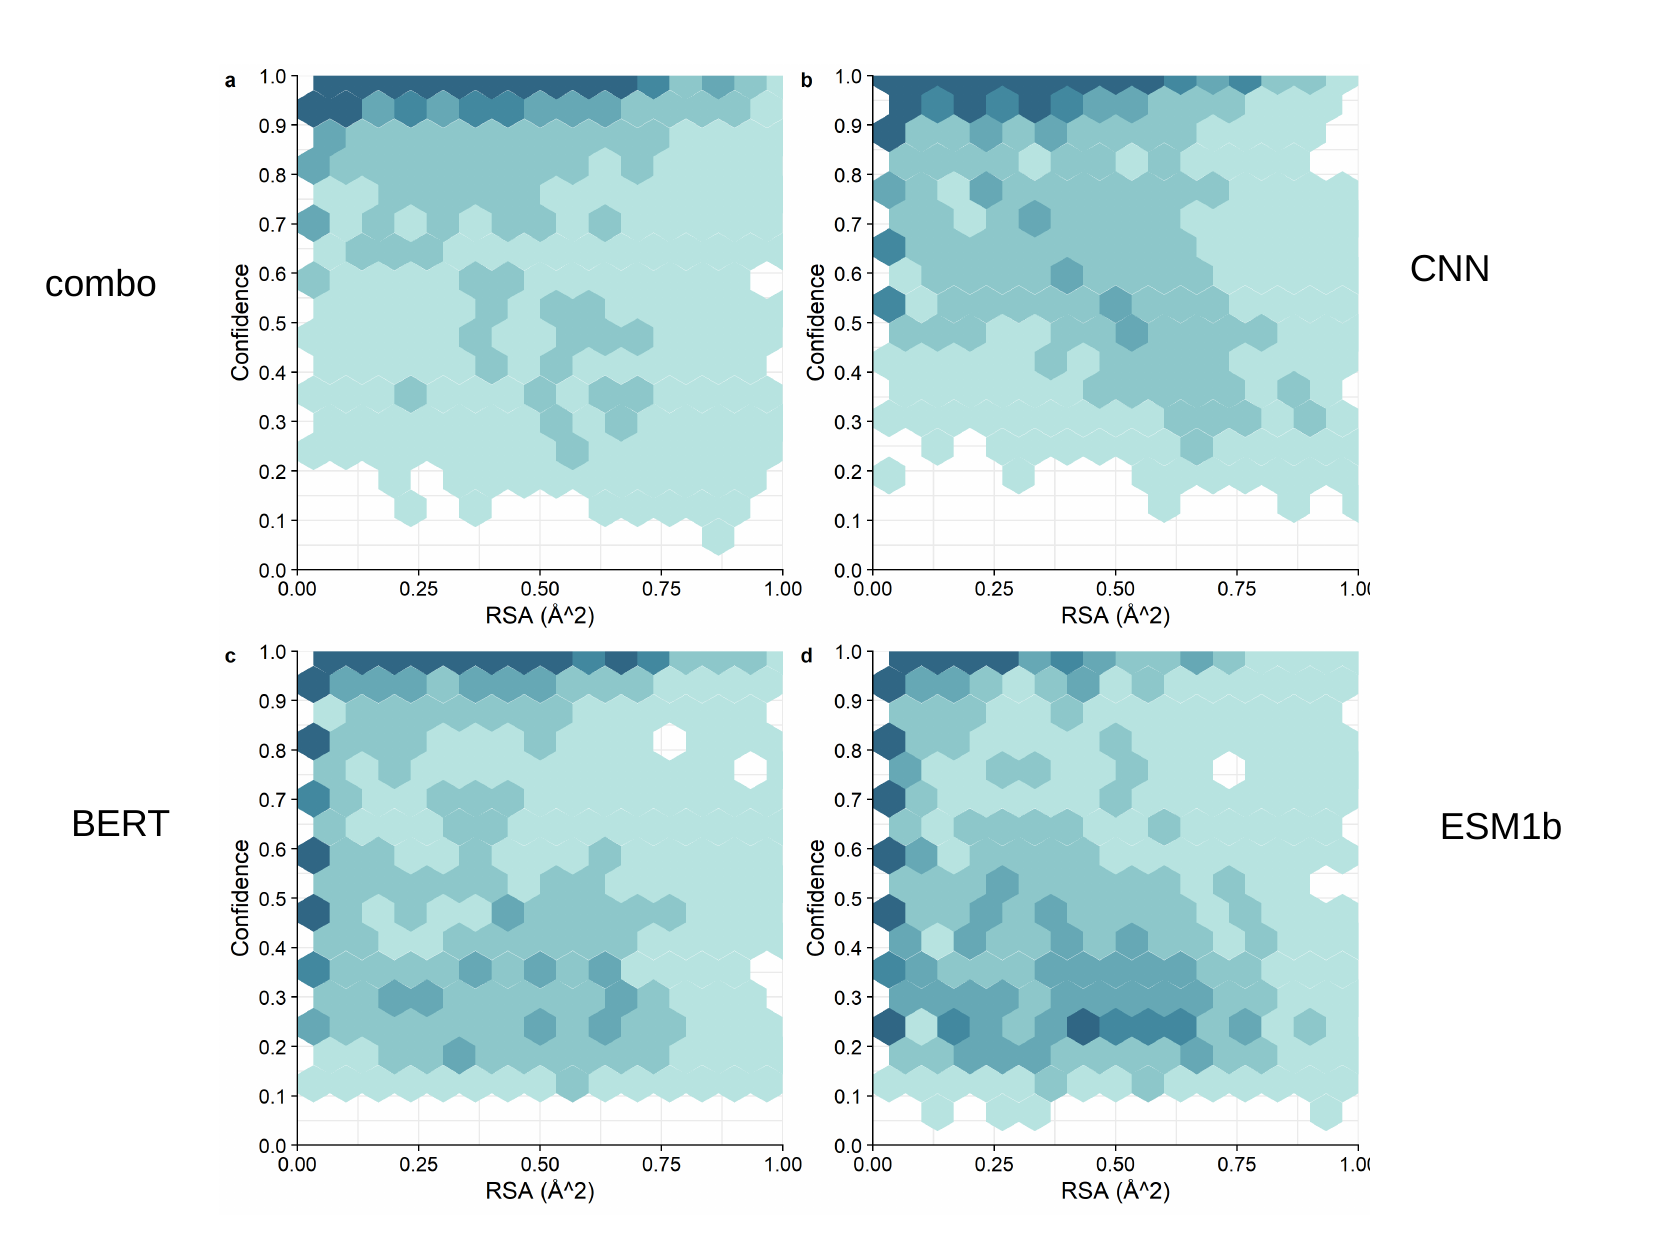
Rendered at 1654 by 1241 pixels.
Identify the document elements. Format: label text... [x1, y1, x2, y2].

text_box CNN [1395, 240, 1651, 297]
text_box ESM1b [1425, 798, 1654, 856]
picture [219, 64, 1370, 1216]
text_box combo [30, 255, 211, 312]
text_box BERT [56, 795, 327, 852]
